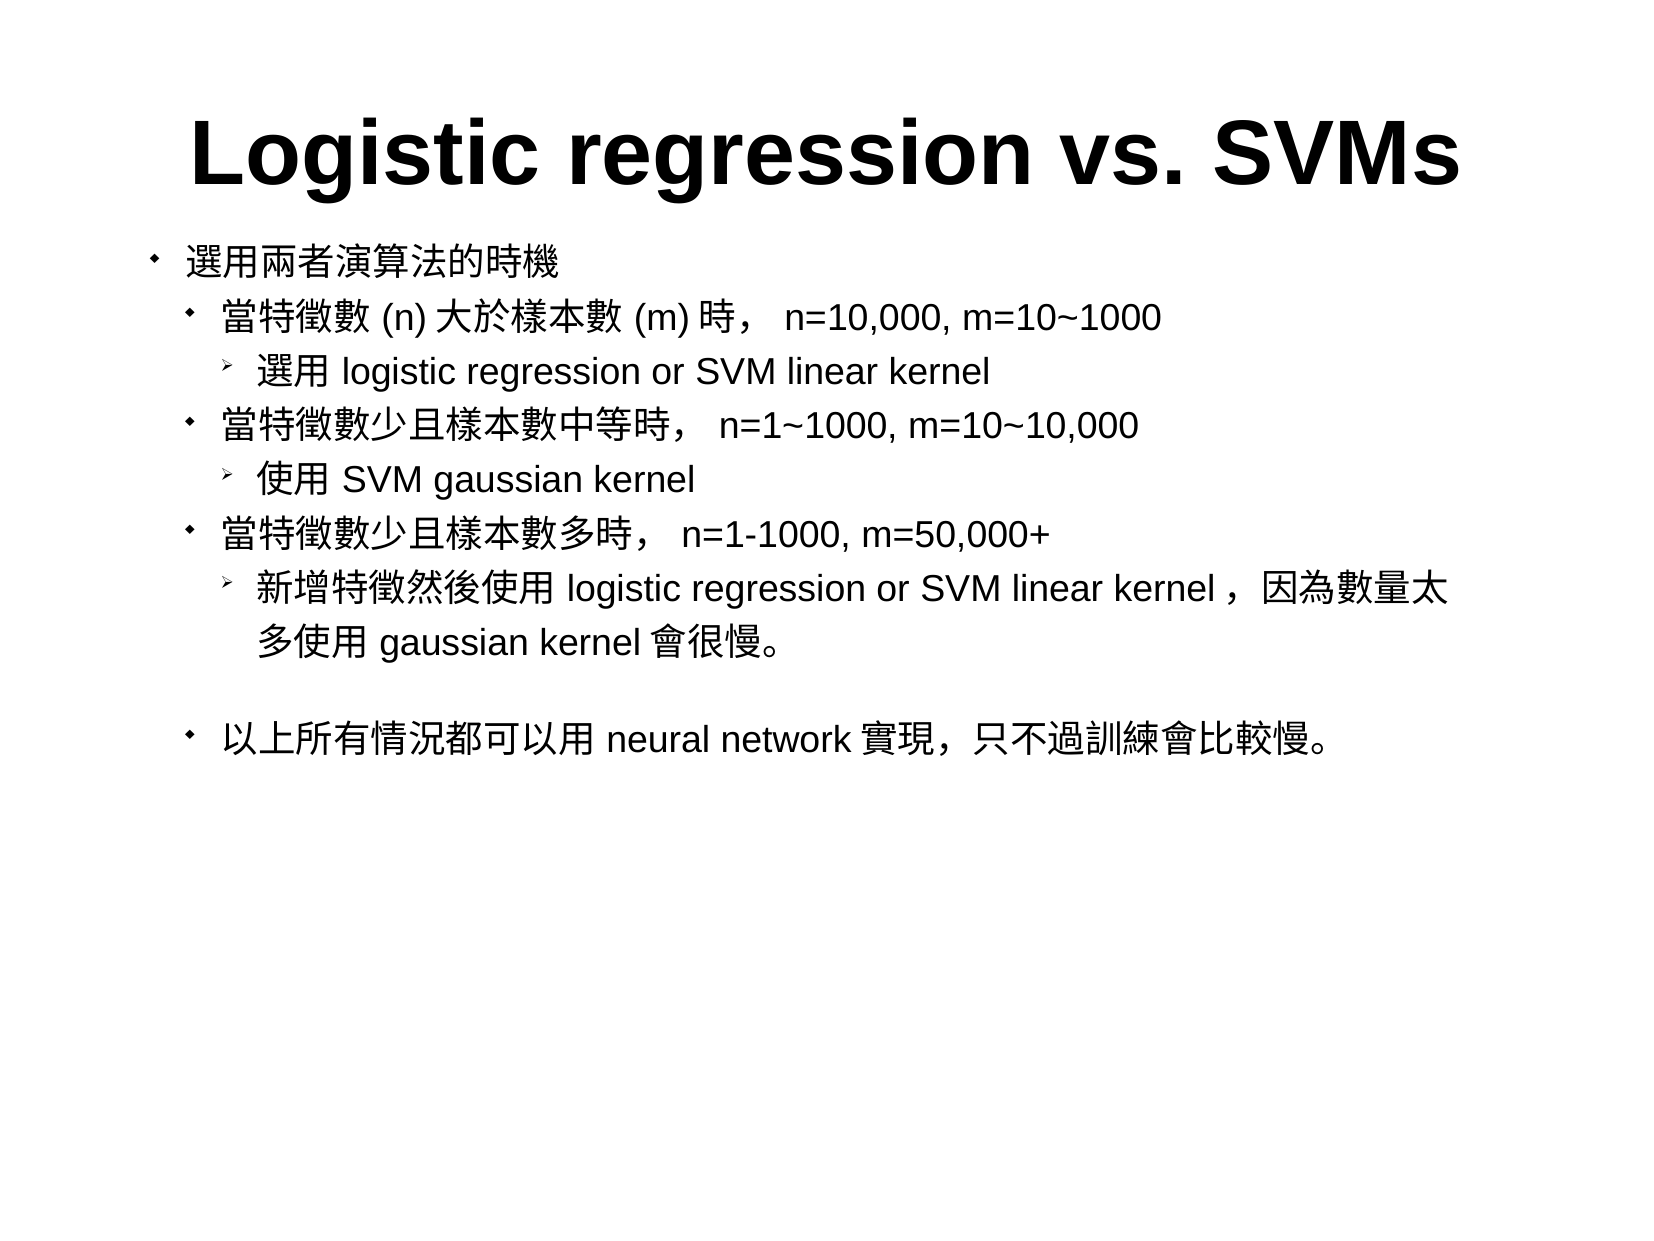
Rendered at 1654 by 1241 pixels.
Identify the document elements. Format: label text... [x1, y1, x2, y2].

title Logistic regression vs. SVMs [82, 49, 1571, 257]
text_box 選用兩者演算法的時機 當特徵數(n)大於樣本數(m)時，n=10,000, m=10~1000 選用logistic regression or SVM linear kernel 當特徵數少且樣本數中等時，n=1~1000, m=10~10,000 使用SVM gaussian kernel 當特徵數少且樣本數多時，n=1-1000, m=50,000+ 新增特徵然後使用logistic regression or SVM linear kernel，因為數量太多使用gaussian kernel會很慢。 以上所有情況都可以用neural network實現，只不過訓練會比較慢。 [135, 225, 1493, 726]
